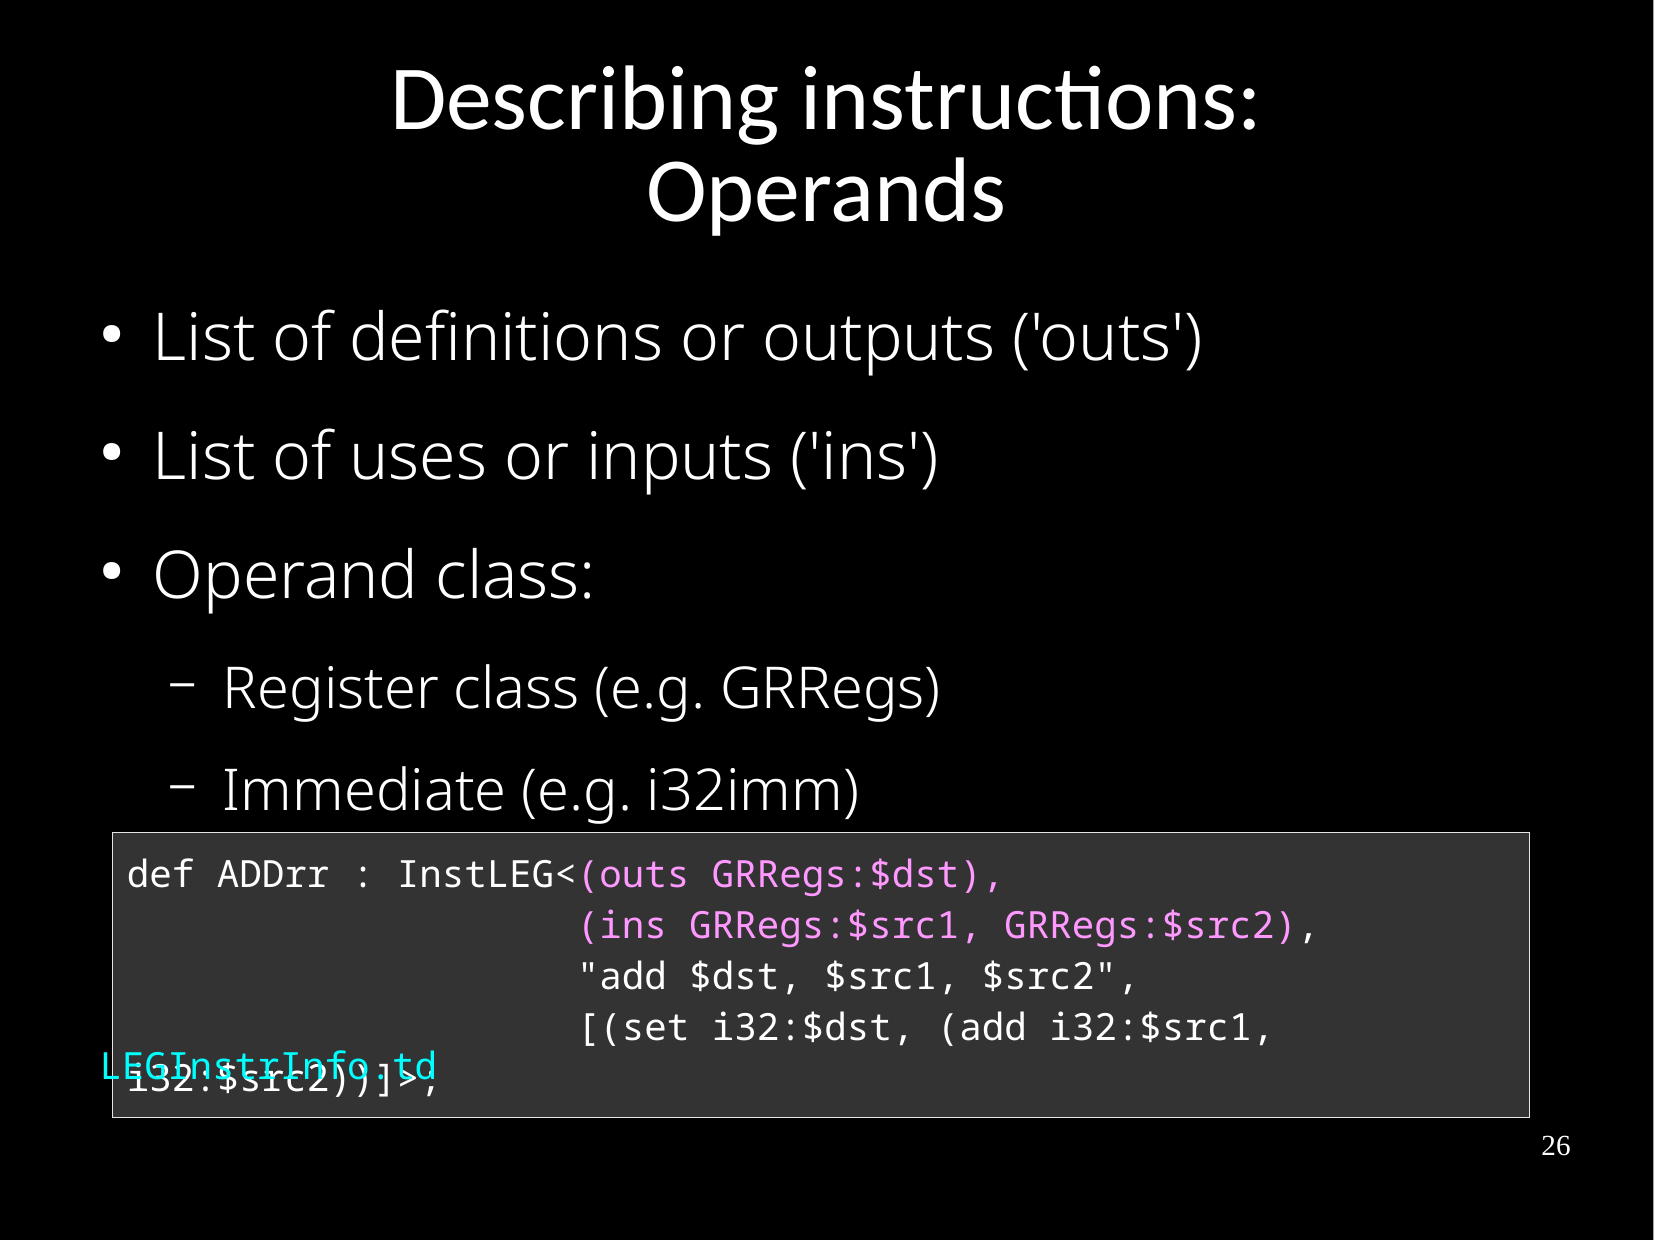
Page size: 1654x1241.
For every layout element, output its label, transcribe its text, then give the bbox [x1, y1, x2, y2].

list List of definitions or outputs ('outs') List of uses or inputs ('ins') Operand class: Register class (e.g. GRRegs) Immediate (e.g. i32imm) More complex operands (e.g. reg + imm for load/store) [82, 290, 1571, 1010]
title Describing instructions: Operands [82, 49, 1571, 257]
text_box def ADDrr : InstLEG<(outs GRRegs:$dst), (ins GRRegs:$src1, GRRegs:$src2), "add $dst, $src1, $src2", [(set i32:$dst, (add i32:$src1, i32:$src2))]>; [112, 832, 1530, 1093]
text_box LEGInstrInfo.td [94, 1039, 449, 1084]
